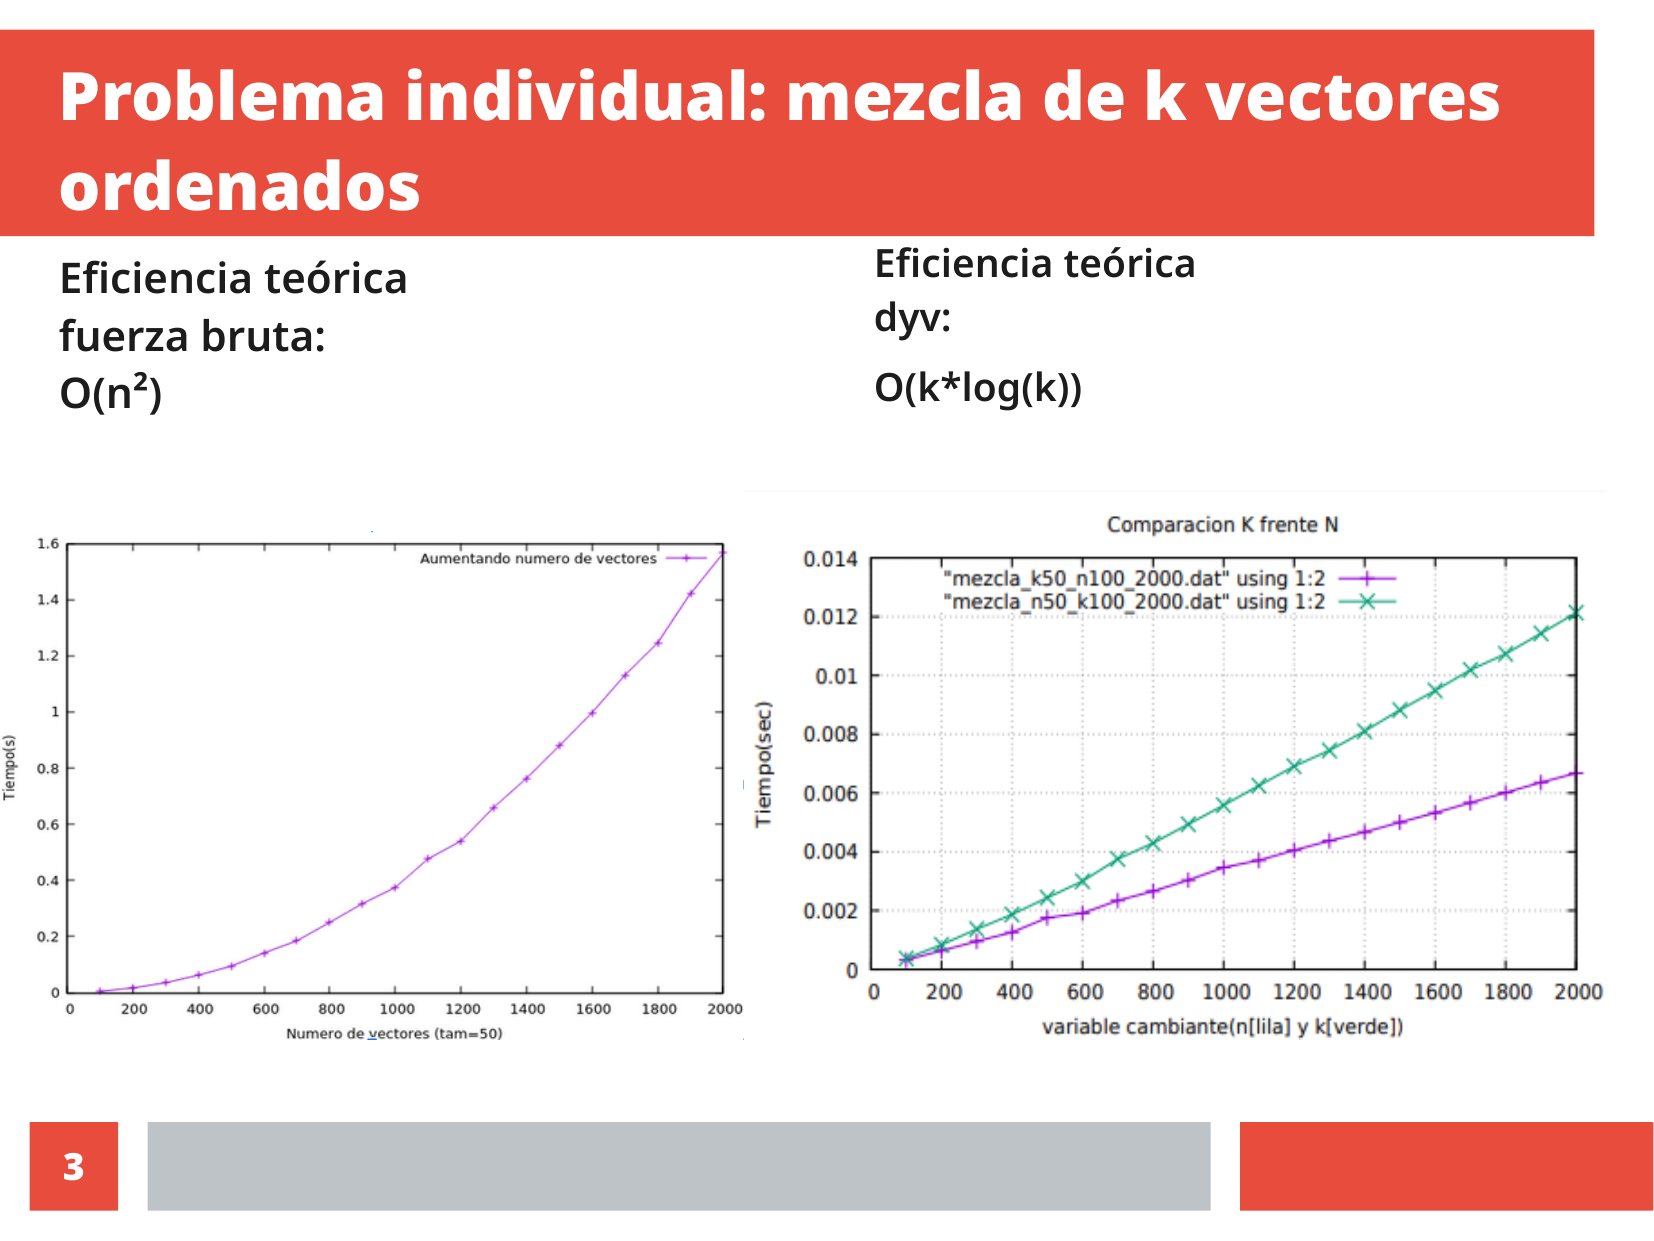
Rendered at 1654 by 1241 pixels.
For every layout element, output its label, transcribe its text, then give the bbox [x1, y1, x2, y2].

list Eficiencia teórica fuerza bruta: O(n²) [59, 248, 449, 426]
list Eficiencia teórica dyv: O(k*log(k)) [874, 236, 1264, 414]
picture [1, 490, 1607, 1040]
title Problema individual: mezcla de k vectores ordenados [59, 82, 1595, 231]
